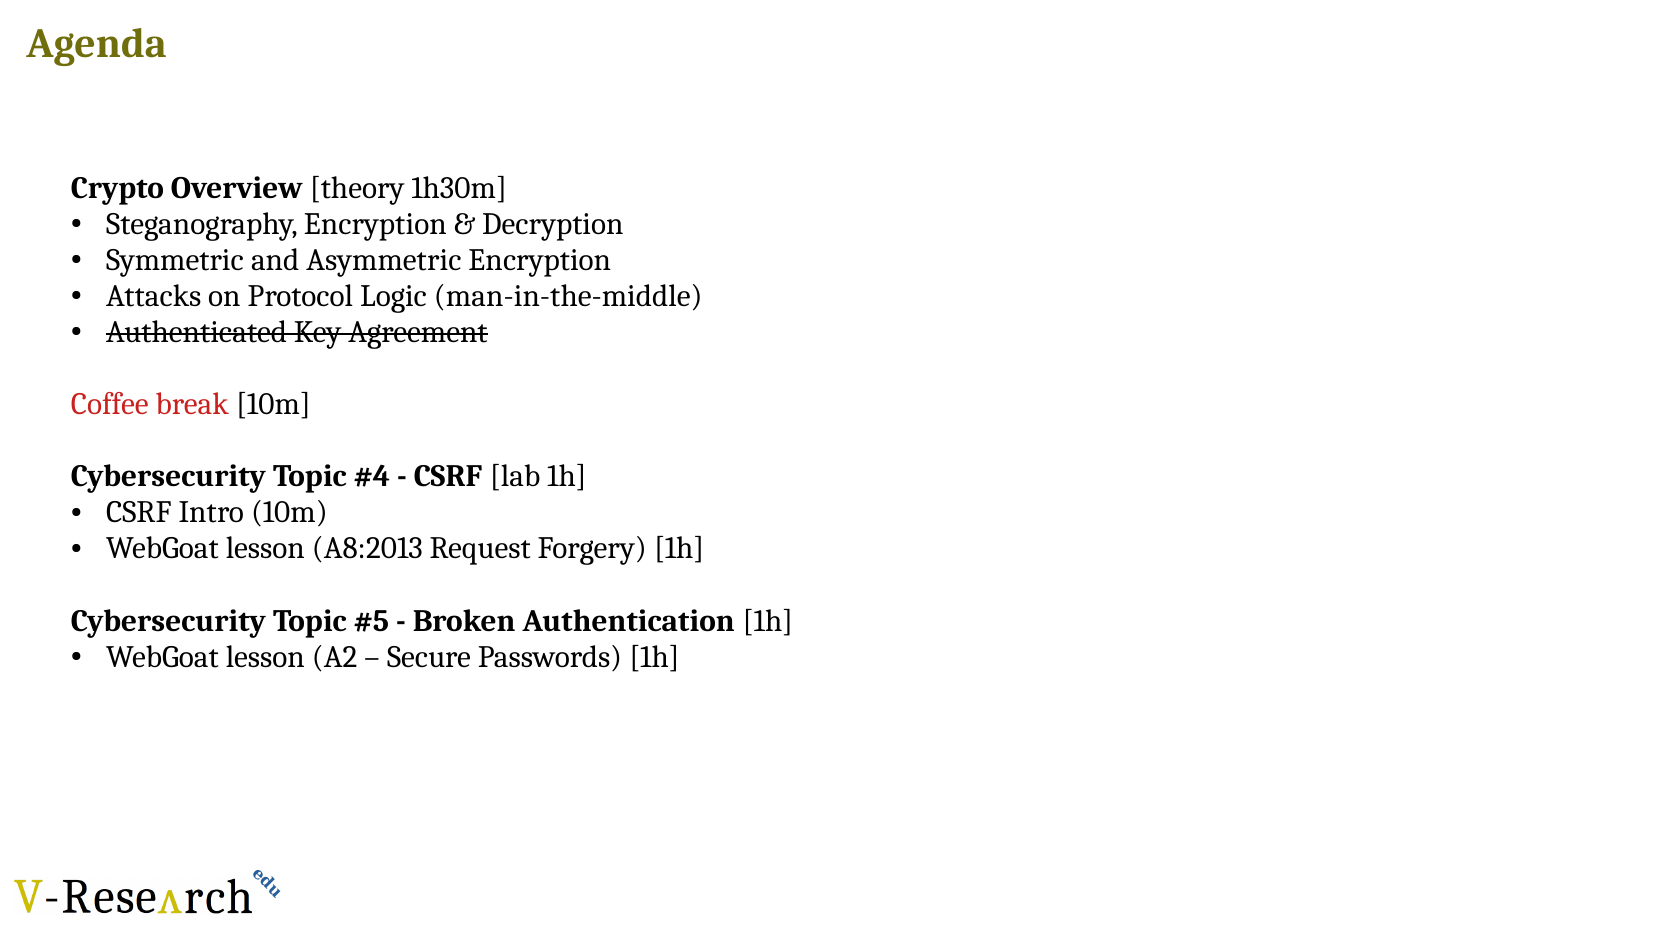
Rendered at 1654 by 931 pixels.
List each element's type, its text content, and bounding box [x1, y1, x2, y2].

picture [11, 876, 255, 916]
text_box Crypto Overview [theory 1h30m] Steganography, Encryption & Decryption Symmetric and Asymmetric Encryption Attacks on Protocol Logic (man-in-the-middle) Authenticated Key Agreement Coffee break [10m] Cybersecurity Topic #4 - CSRF [lab 1h] CSRF Intro (10m) WebGoat lesson (A8:2013 Request Forgery) [1h] Cybersecurity Topic #5 - Broken Authentication [1h] WebGoat lesson (A2 – Secure Passwords) [1h] [70, 170, 1512, 686]
text_box edu [222, 847, 333, 931]
text_box Agenda [11, 12, 1193, 77]
